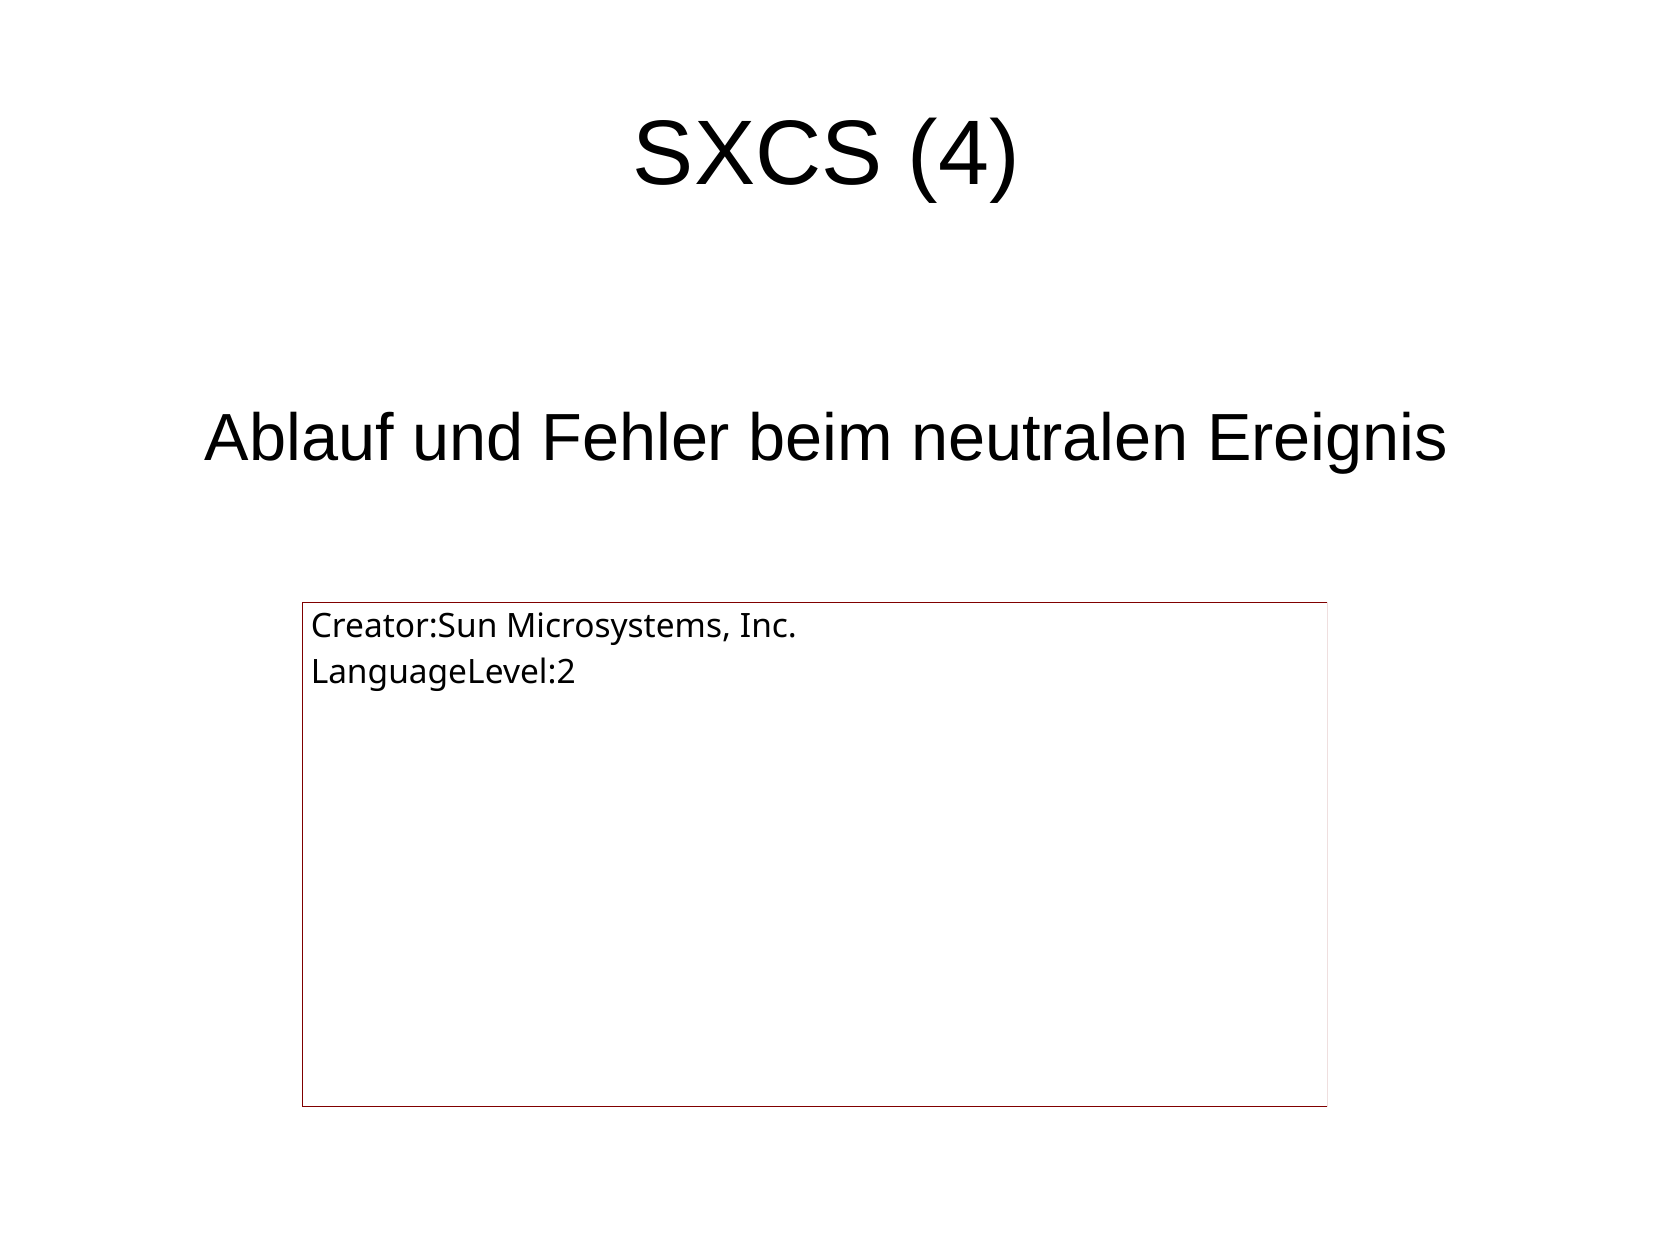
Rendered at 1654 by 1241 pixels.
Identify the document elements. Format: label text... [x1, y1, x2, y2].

subtitle Ablauf und Fehler beim neutralen Ereignis [82, 297, 1571, 1102]
picture [300, 1102, 1328, 1107]
title SXCS (4) [82, 49, 1571, 257]
